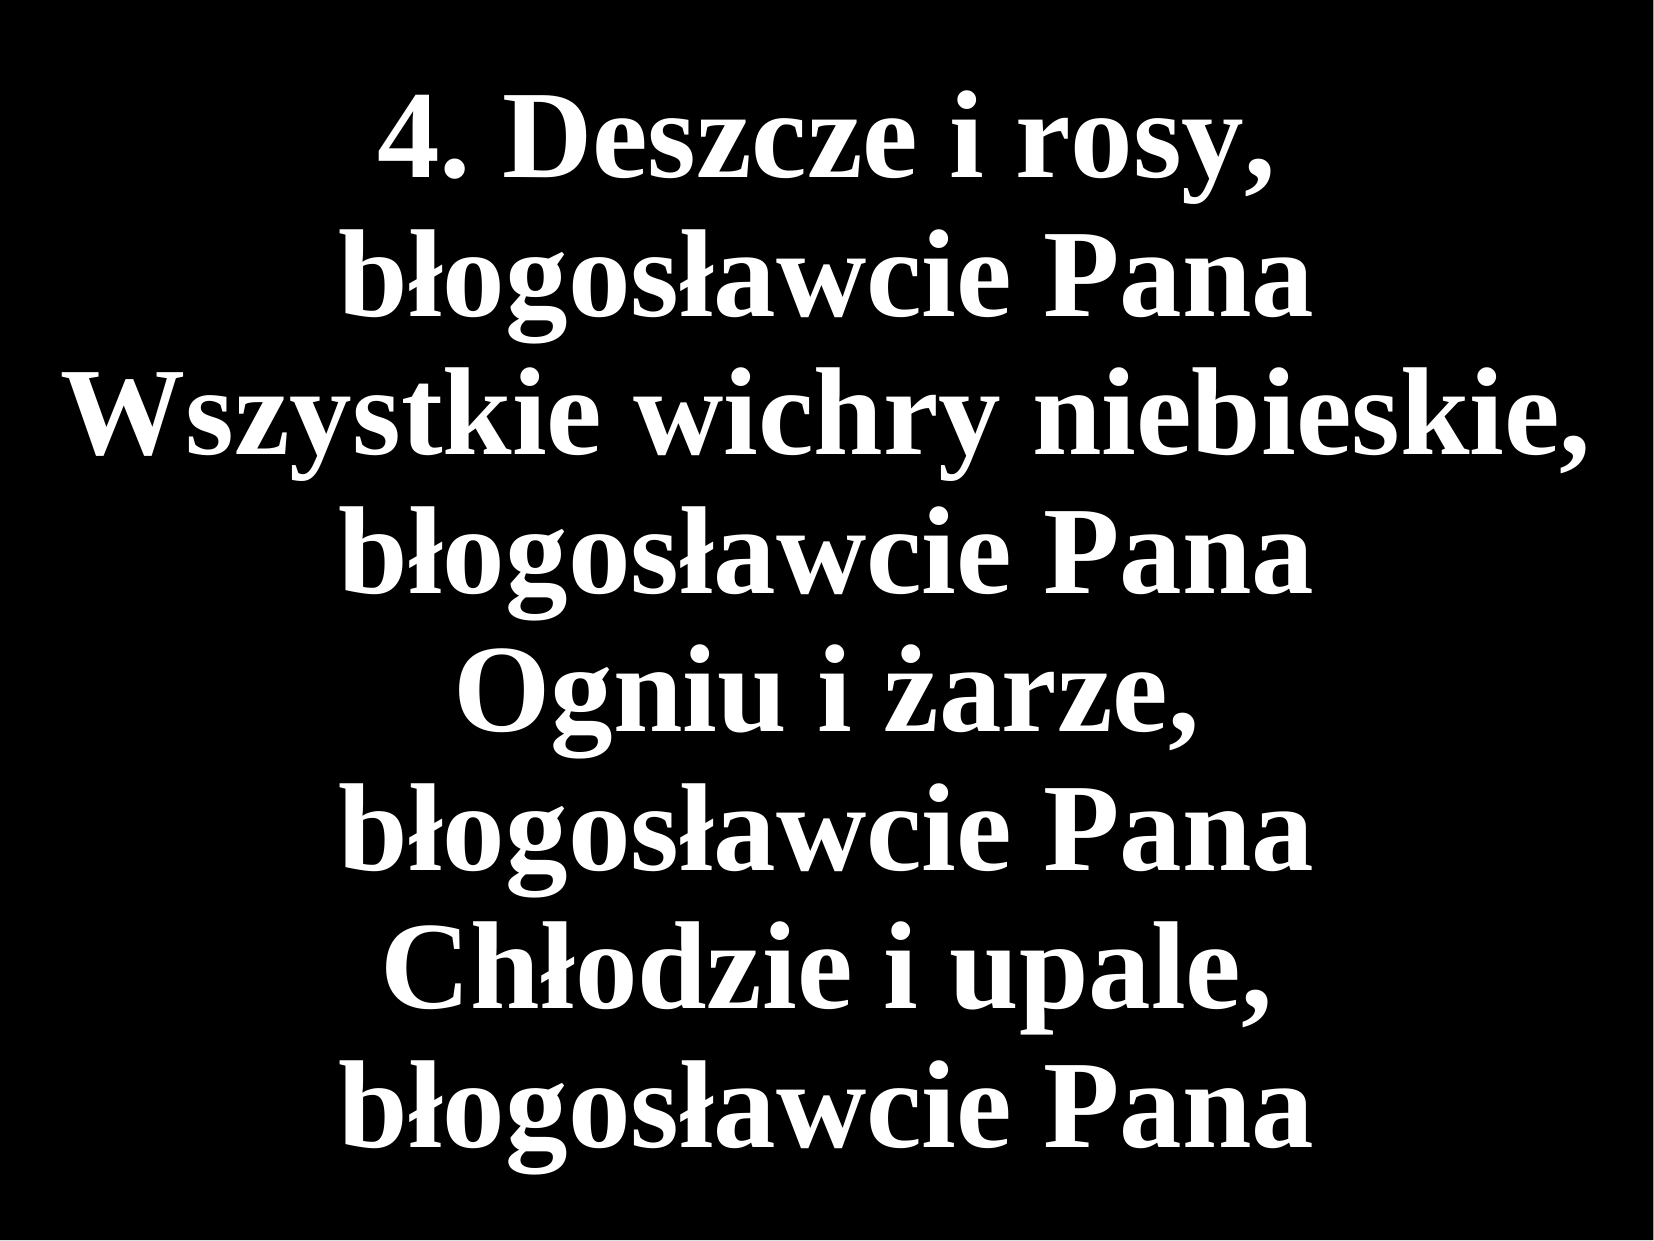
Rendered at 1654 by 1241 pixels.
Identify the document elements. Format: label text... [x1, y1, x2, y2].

title 4. Deszcze i rosy, błogosławcie Pana Wszystkie wichry niebieskie, błogosławcie Pana Ogniu i żarze, błogosławcie Pana Chłodzie i upale, błogosławcie Pana [0, 0, 1654, 1241]
